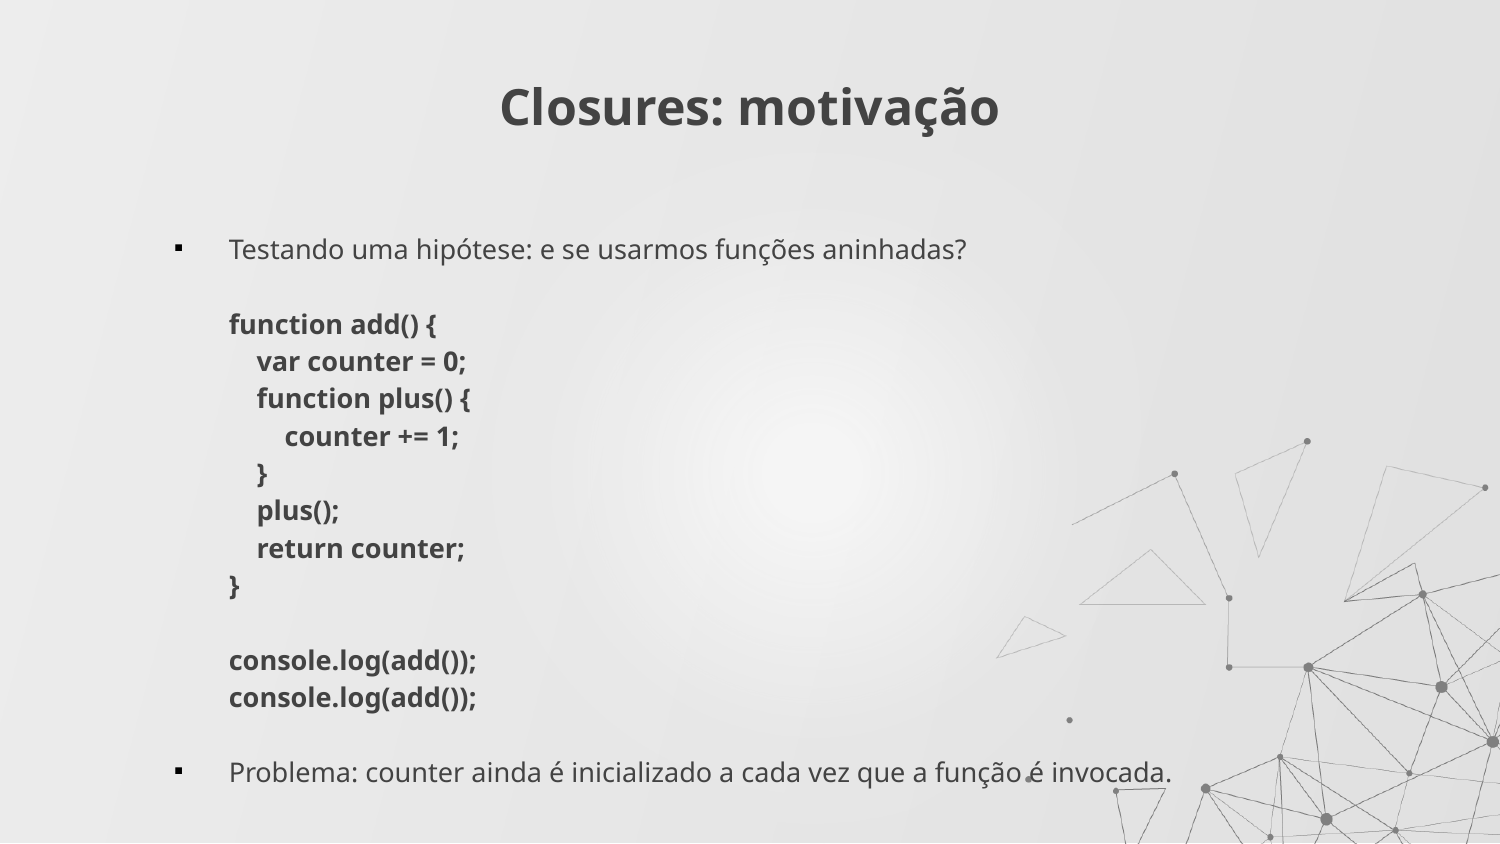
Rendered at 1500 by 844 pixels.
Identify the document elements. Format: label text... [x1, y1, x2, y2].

title Closures: motivação [60, 60, 1441, 216]
list Testando uma hipótese: e se usarmos funções aninhadas? function add() { var counter = 0; function plus() { counter += 1; } plus(); return counter; } console.log(add()); console.log(add()); Problema: counter ainda é inicializado a cada vez que a função é invocada. [142, 216, 1278, 455]
picture [0, 0, 1500, 844]
